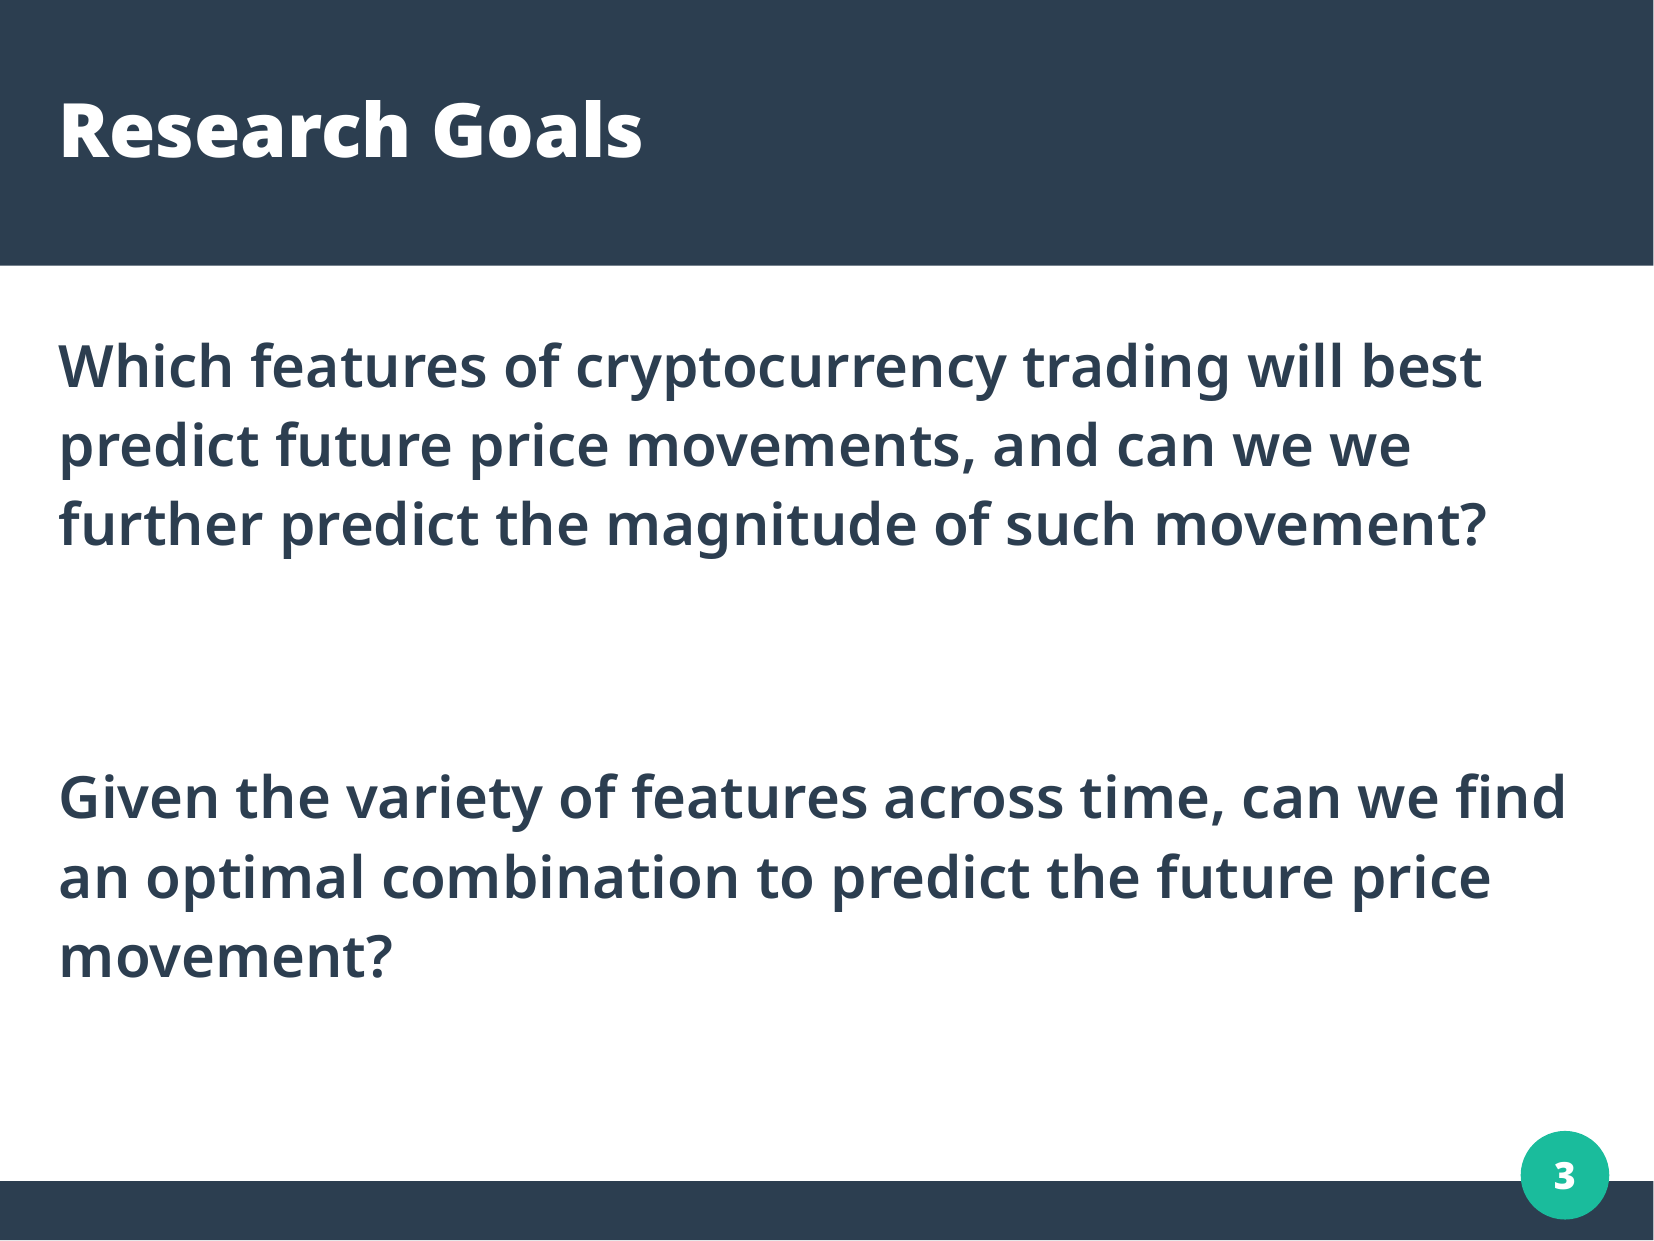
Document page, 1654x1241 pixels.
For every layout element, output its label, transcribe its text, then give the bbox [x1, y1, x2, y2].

title Research Goals [59, 49, 1595, 207]
list Given the variety of features across time, can we find an optimal combination to predict the future price movement? [59, 756, 1595, 1151]
list Which features of cryptocurrency trading will best predict future price movements, and can we we further predict the magnitude of such movement? [59, 324, 1595, 720]
